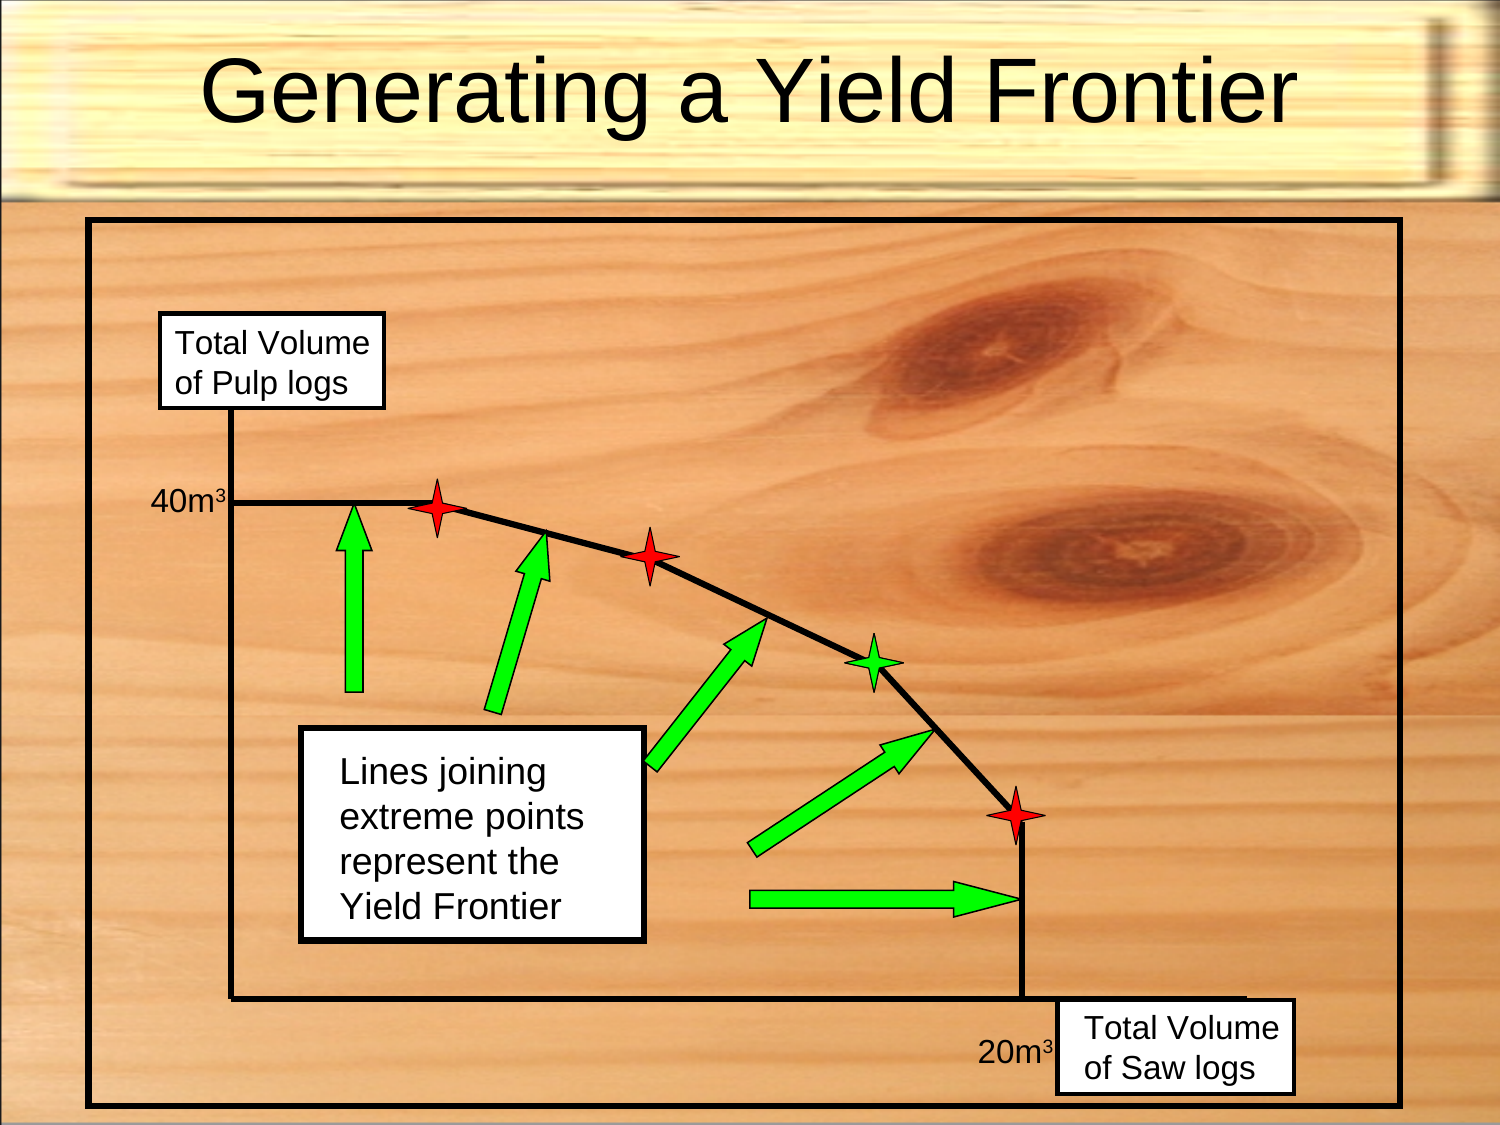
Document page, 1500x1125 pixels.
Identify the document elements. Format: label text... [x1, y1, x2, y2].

text_box Total Volume of Saw logs [1069, 998, 1306, 1094]
text_box [844, 633, 904, 693]
text_box [749, 881, 1022, 918]
text_box Total Volume of Pulp logs [159, 313, 397, 409]
text_box 40m3 [135, 471, 255, 528]
text_box [484, 530, 550, 715]
text_box [986, 785, 1046, 846]
text_box [407, 478, 467, 538]
text_box Lines joining extreme points represent the Yield Frontier [324, 739, 632, 936]
text_box [747, 729, 936, 858]
text_box [336, 503, 372, 693]
text_box [620, 527, 680, 587]
text_box [1057, 1002, 1069, 1022]
title Generating a Yield Frontier [75, 0, 1426, 185]
text_box [1057, 1078, 1294, 1095]
picture [0, 0, 1500, 1125]
text_box [301, 618, 768, 941]
text_box 20m3 [963, 1022, 1082, 1078]
